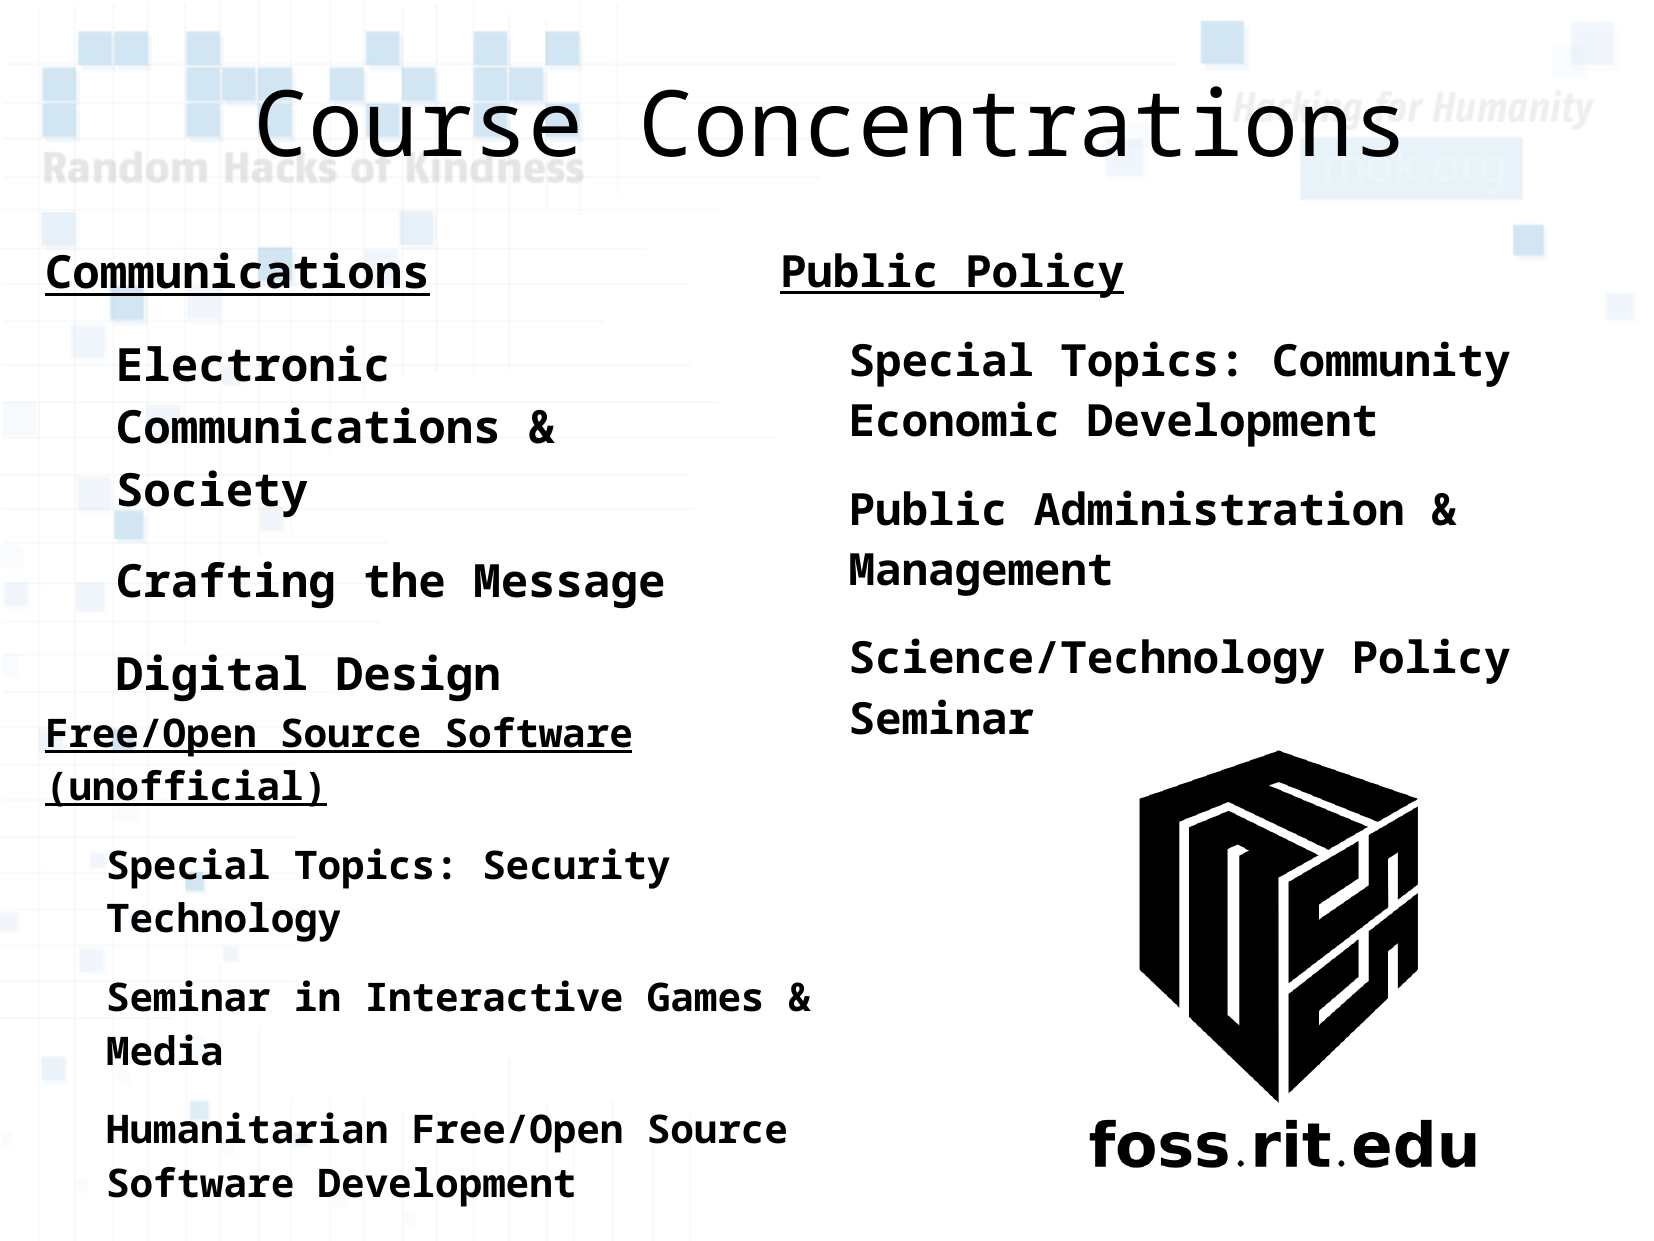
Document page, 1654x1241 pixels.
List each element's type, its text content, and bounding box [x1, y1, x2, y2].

list Communications Electronic Communications & Society Crafting the Message Digital Design [45, 240, 772, 705]
list Public Policy Special Topics: Community Economic Development Public Administration & Management Science/Technology Policy Seminar [780, 240, 1627, 751]
title Course Concentrations [86, 17, 1576, 226]
picture [0, 0, 1654, 1241]
list Free/Open Source Software (unofficial) Special Topics: Security Technology Seminar in Interactive Games & Media Humanitarian Free/Open Source Software Development [45, 705, 916, 1216]
